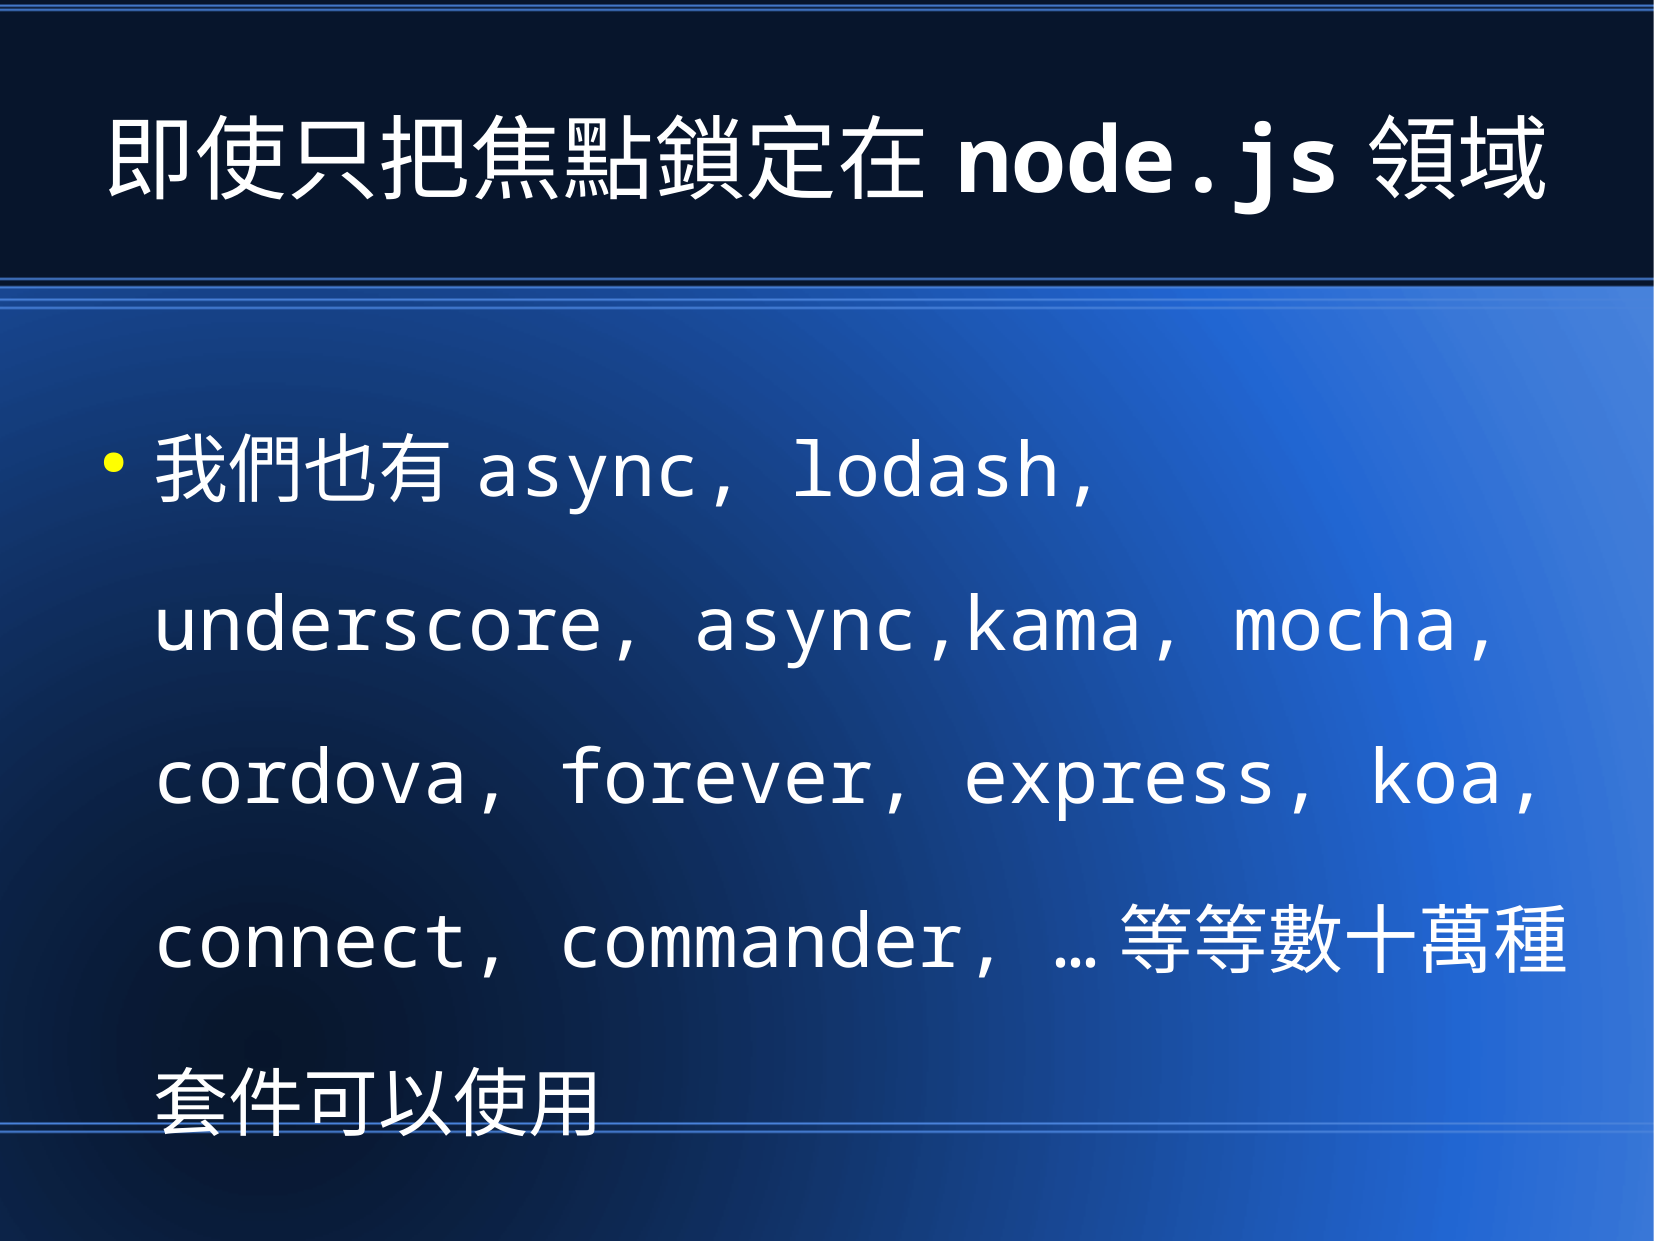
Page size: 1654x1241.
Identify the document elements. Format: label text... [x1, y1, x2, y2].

title 即使只把焦點鎖定在node.js領域 [82, 49, 1571, 257]
list 我們也有async, lodash, underscore, async,kama, mocha, cordova, forever, express, koa, connect, commander, …等等數十萬種套件可以使用 [82, 355, 1571, 1241]
picture [0, 0, 1654, 1241]
